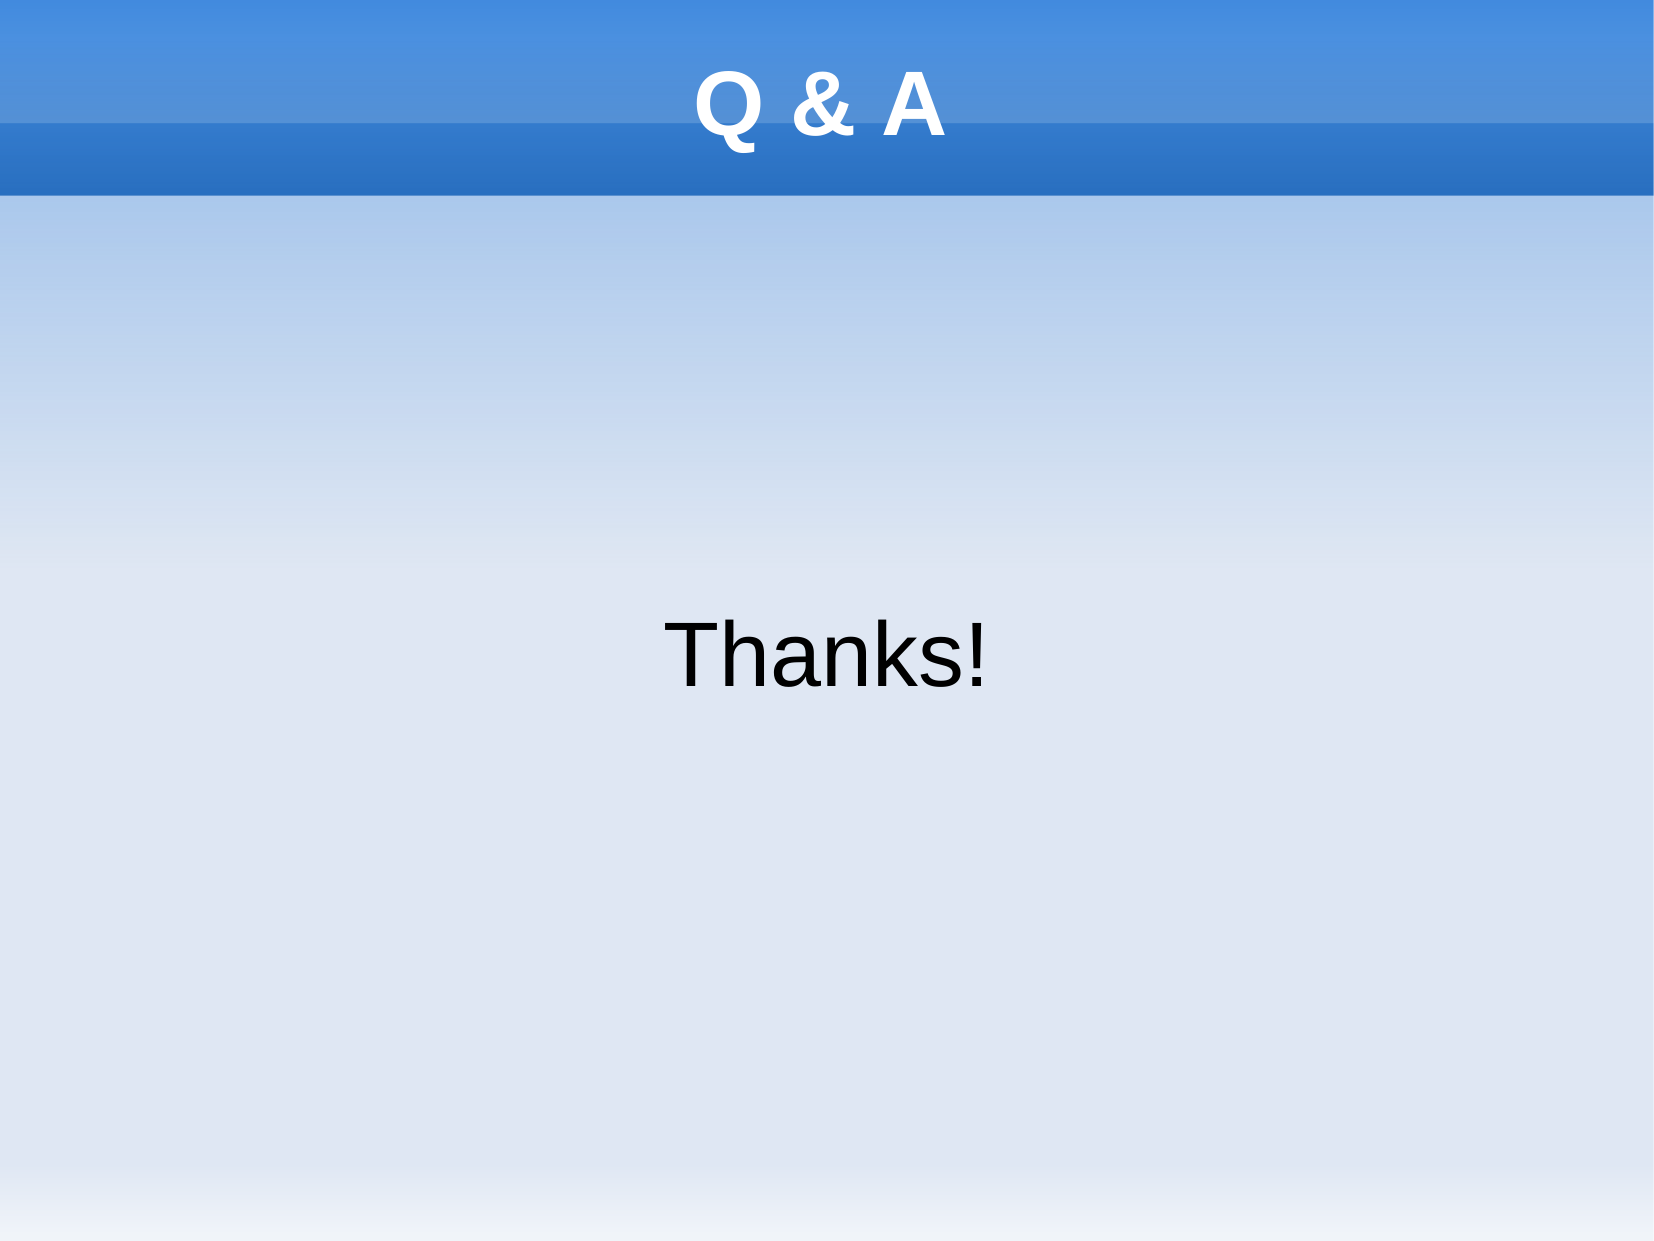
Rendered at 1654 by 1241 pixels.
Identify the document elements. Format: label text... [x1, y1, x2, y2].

list Thanks! [82, 290, 1571, 1094]
title Q & A [76, 7, 1565, 200]
picture [0, 0, 1654, 1241]
